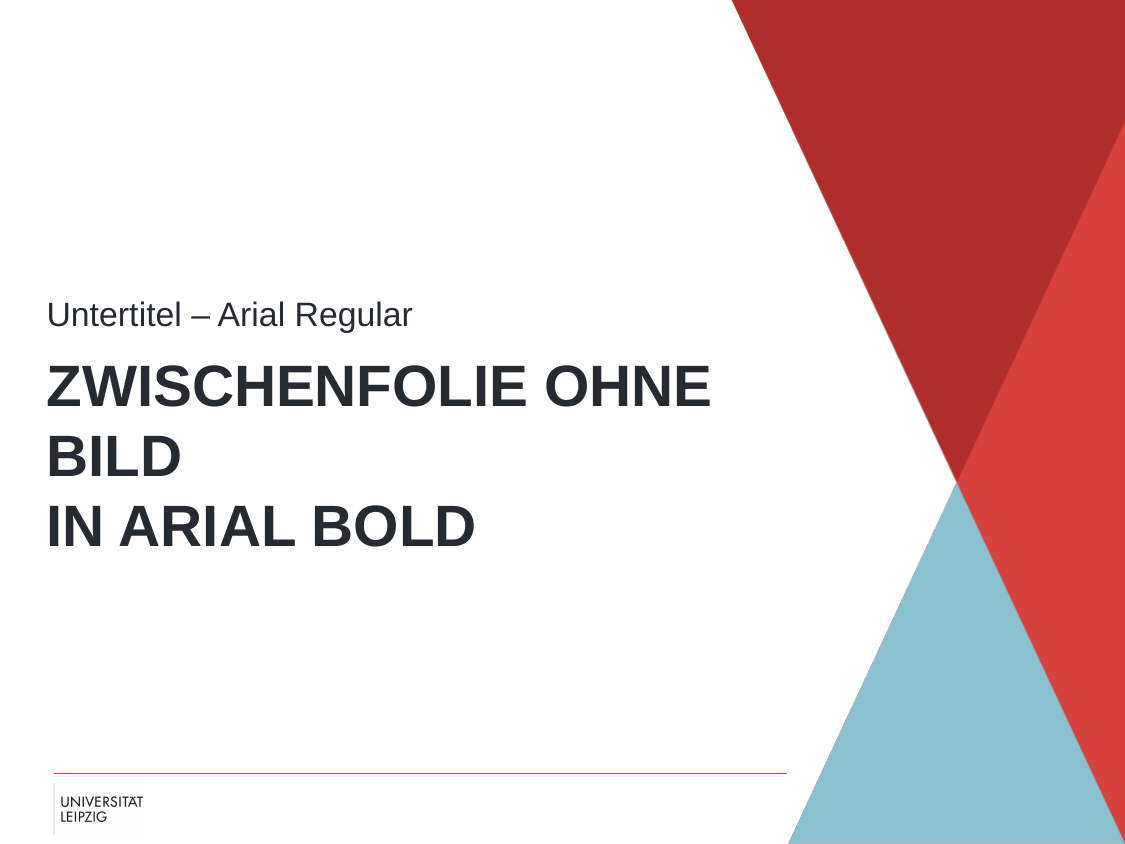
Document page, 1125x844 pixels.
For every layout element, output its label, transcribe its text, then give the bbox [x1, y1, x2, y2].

picture [53, 782, 144, 836]
picture [731, 0, 1125, 844]
subtitle Untertitel – Arial Regular [31, 285, 820, 341]
title Zwischenfolie ohne Bild in Arial Bold [31, 341, 820, 585]
